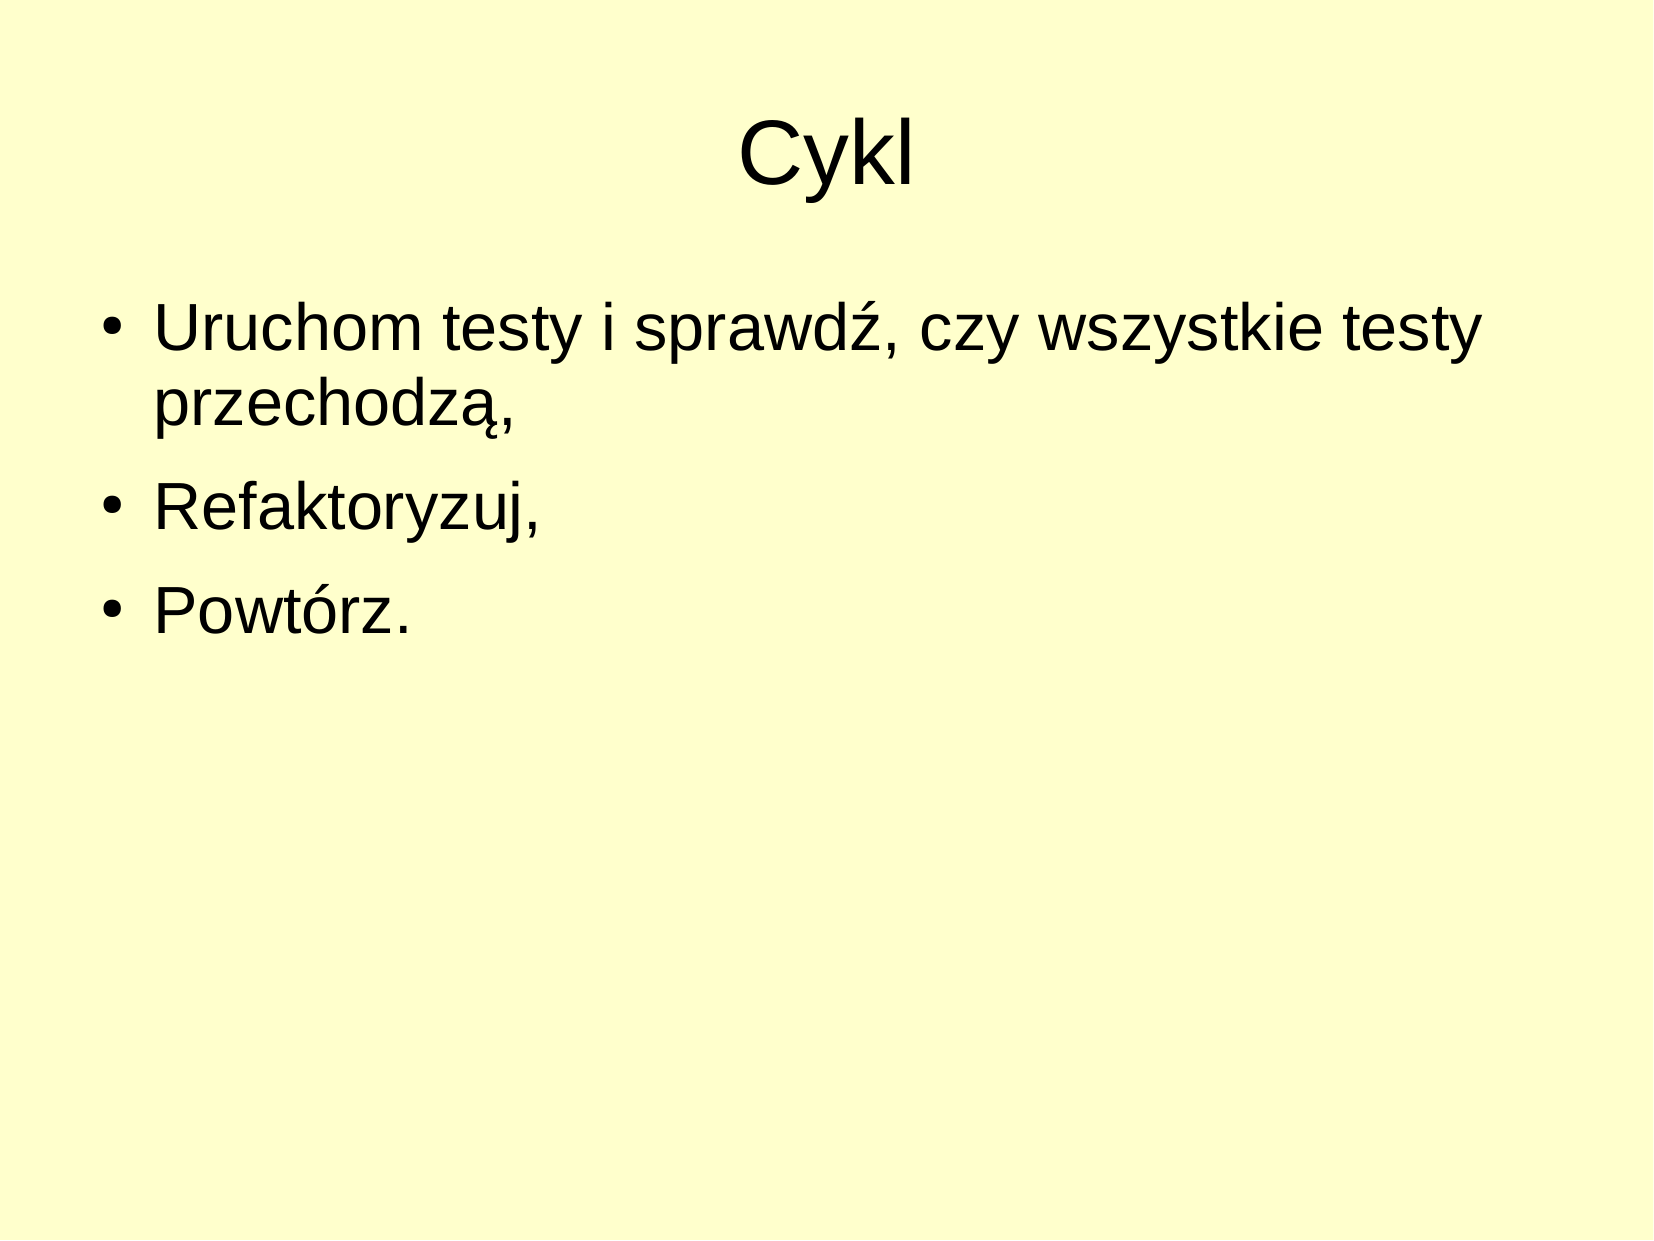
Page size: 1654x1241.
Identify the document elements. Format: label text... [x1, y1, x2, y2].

list Uruchom testy i sprawdź, czy wszystkie testy przechodzą, Refaktoryzuj, Powtórz. [82, 290, 1571, 1109]
title Cykl [82, 49, 1571, 257]
